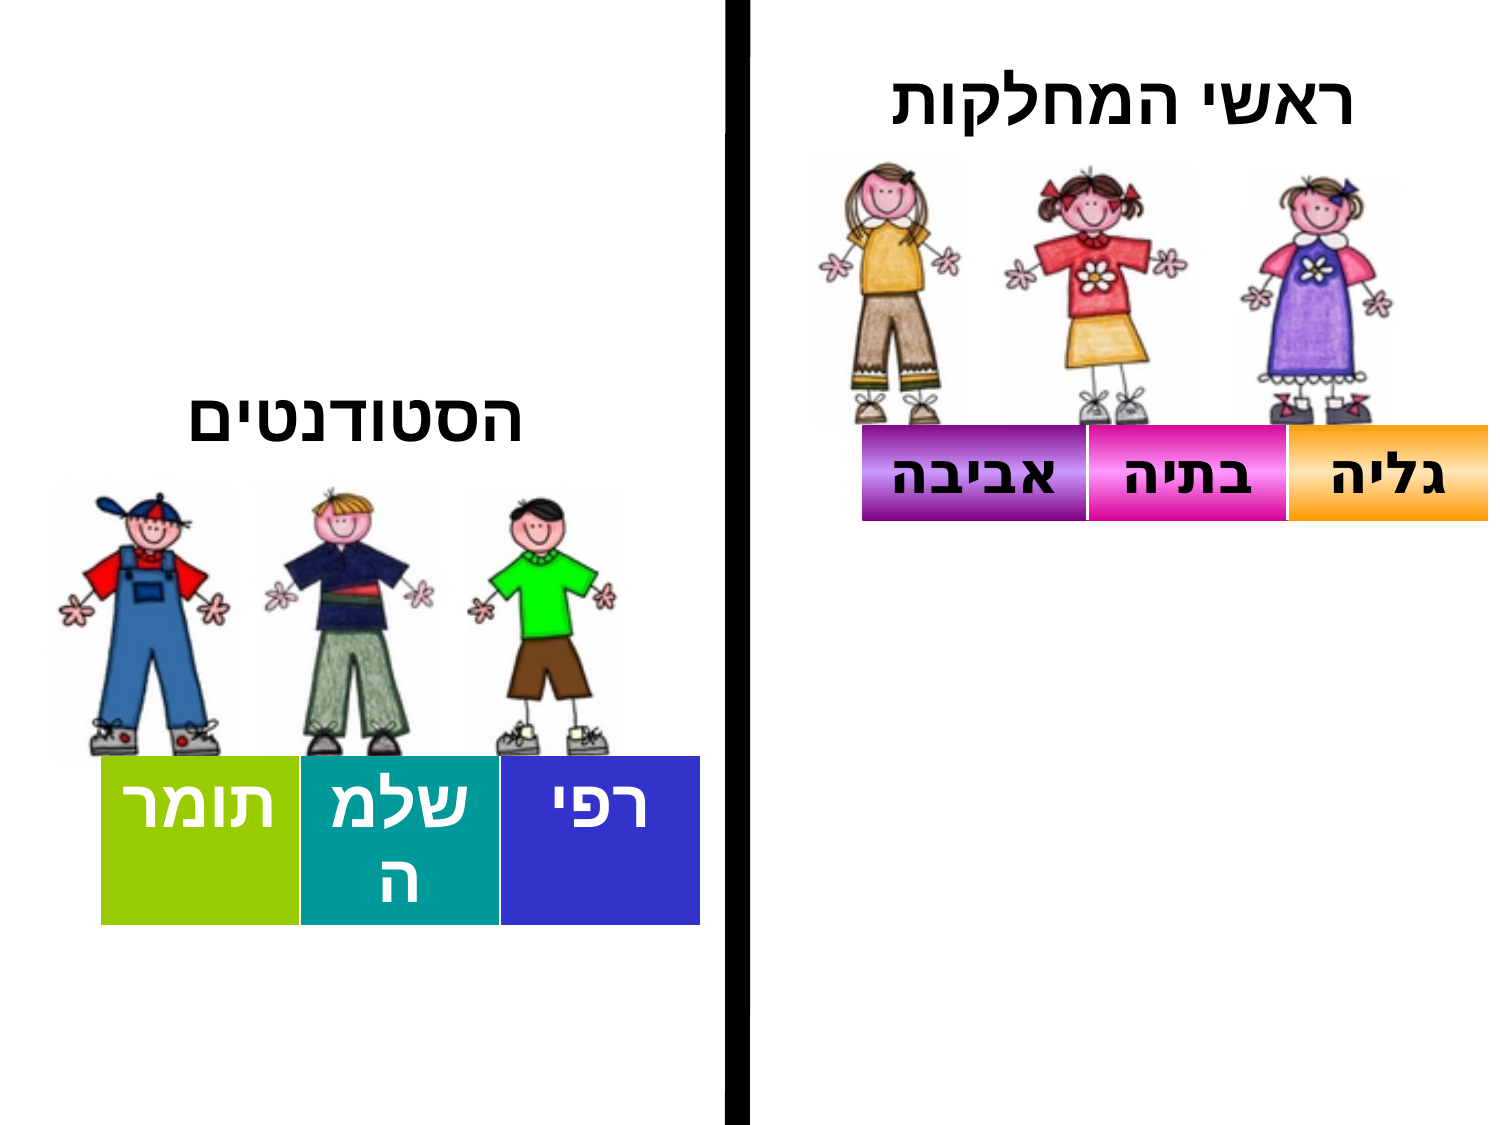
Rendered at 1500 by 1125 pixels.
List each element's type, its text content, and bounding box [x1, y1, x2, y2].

table_header בתיה [1089, 425, 1286, 520]
table_header שלמה [301, 756, 499, 925]
text_box ראשי המחלקות [876, 49, 1373, 146]
table_header [812, 425, 862, 520]
table_header אביבה [862, 425, 1086, 520]
picture [29, 463, 653, 766]
table_header תומר [101, 756, 299, 925]
table_header [50, 756, 100, 925]
picture [795, 134, 1442, 435]
text_box הסטודנטים [62, 367, 650, 463]
table_header רפי [501, 756, 700, 925]
table_header גליה [1289, 425, 1488, 520]
